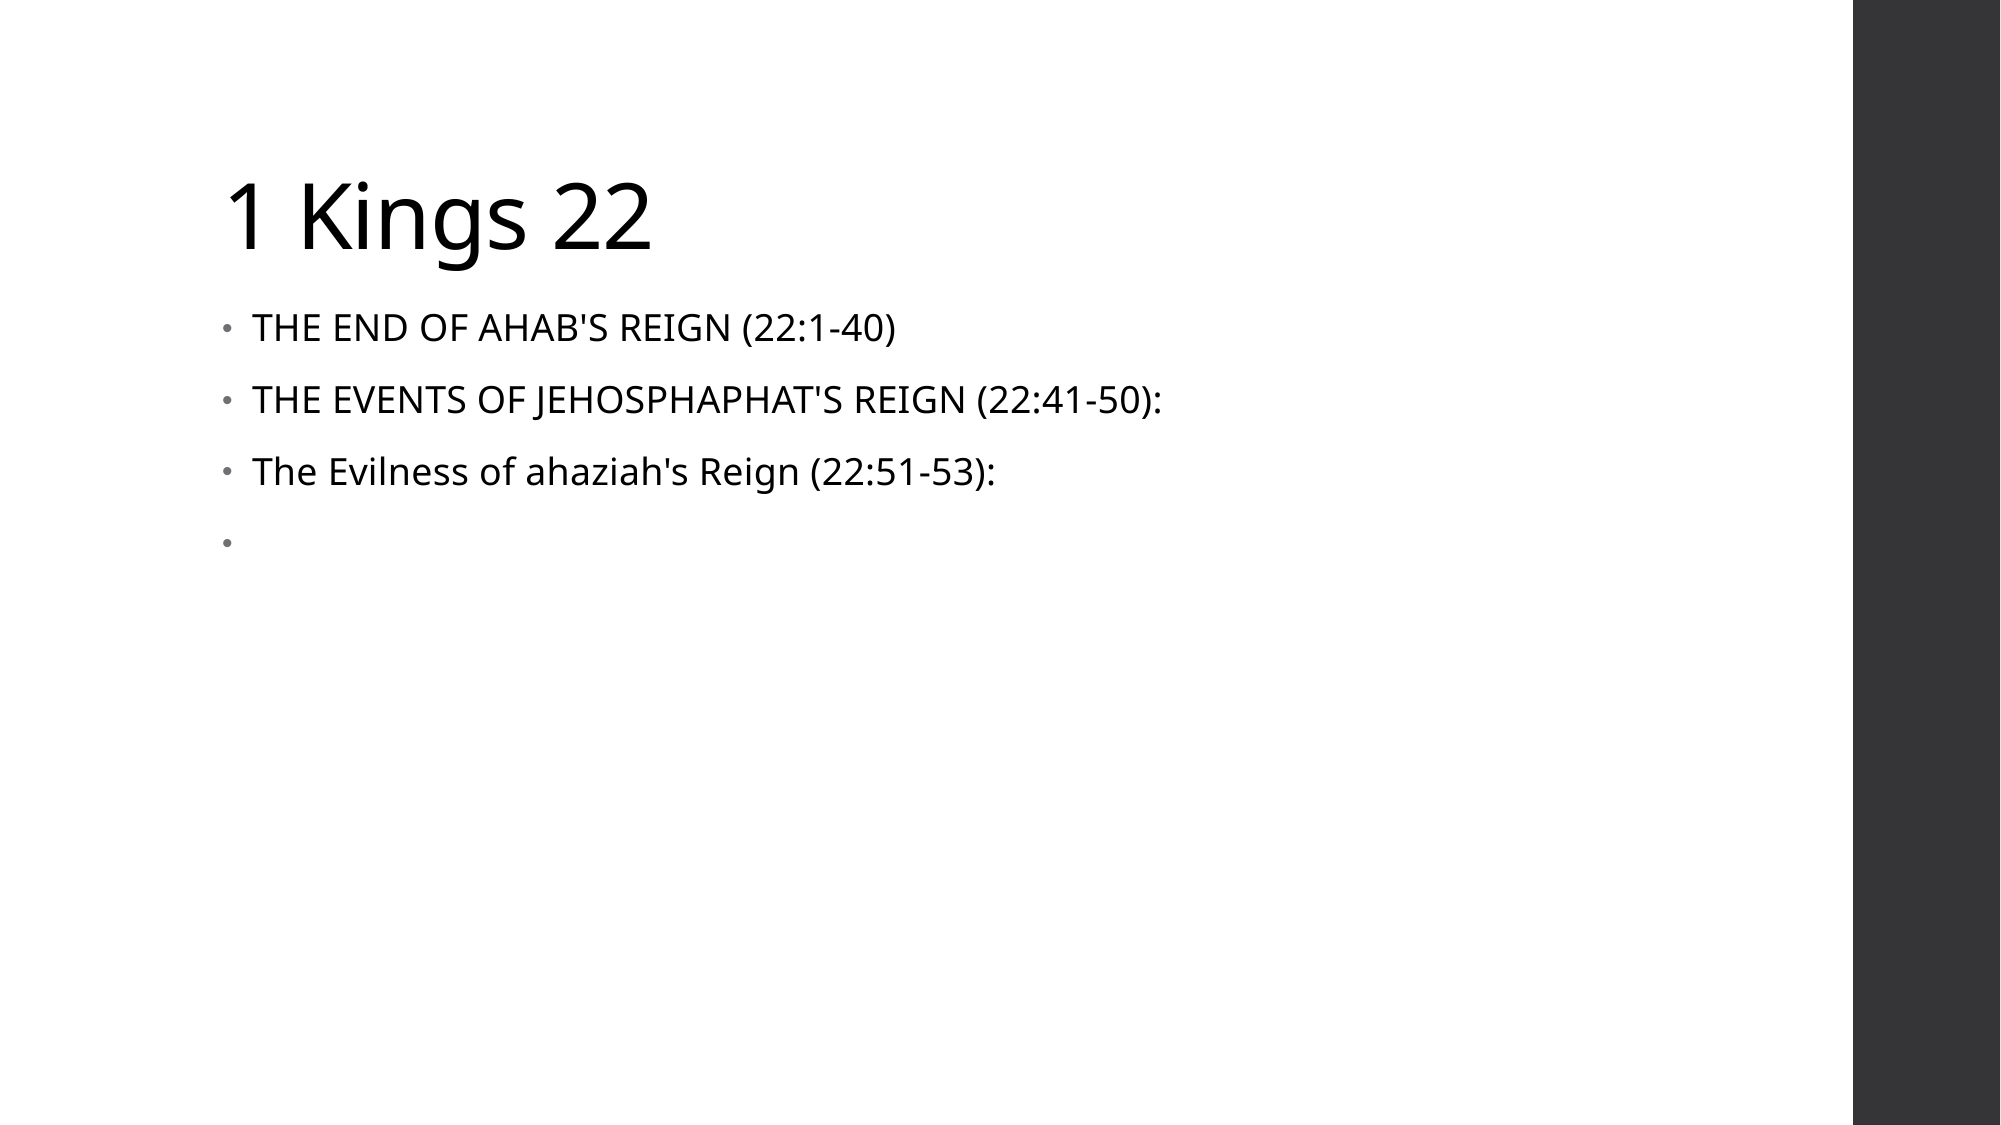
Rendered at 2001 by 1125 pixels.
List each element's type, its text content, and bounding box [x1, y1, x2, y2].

title 1 Kings 22 [206, 60, 1797, 278]
list THE END OF AHAB'S REIGN (22:1-40) THE EVENTS OF JEHOSPHAPHAT'S REIGN (22:41-50): The Evilness of ahaziah's Reign (22:51-53): [206, 299, 1617, 1014]
